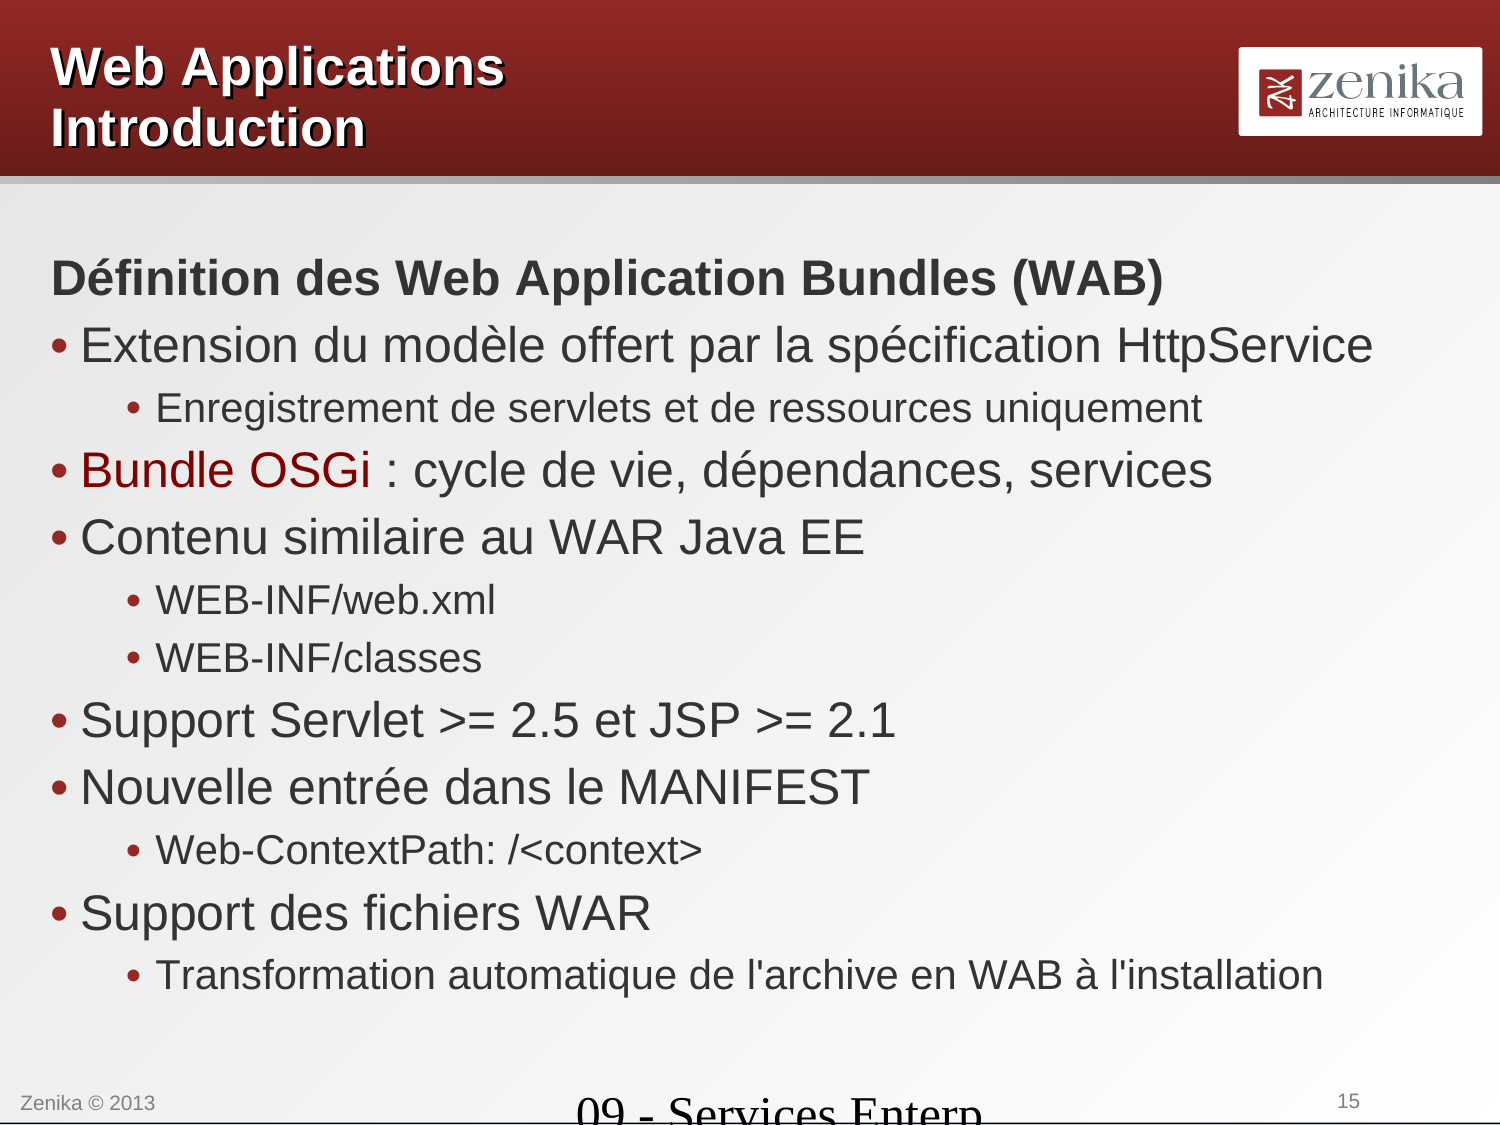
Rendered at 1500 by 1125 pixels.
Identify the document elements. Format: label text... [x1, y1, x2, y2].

list Définition des Web Application Bundles (WAB) Extension du modèle offert par la spécification HttpService Enregistrement de servlets et de ressources uniquement Bundle OSGi : cycle de vie, dépendances, services Contenu similaire au WAR Java EE WEB-INF/web.xml WEB-INF/classes Support Servlet >= 2.5 et JSP >= 2.1 Nouvelle entrée dans le MANIFEST Web-ContextPath: /<context> Support des fichiers WAR Transformation automatique de l'archive en WAB à l'installation [50, 249, 1435, 1064]
title Web Applications Introduction [50, 15, 1206, 180]
picture [1257, 58, 1464, 125]
